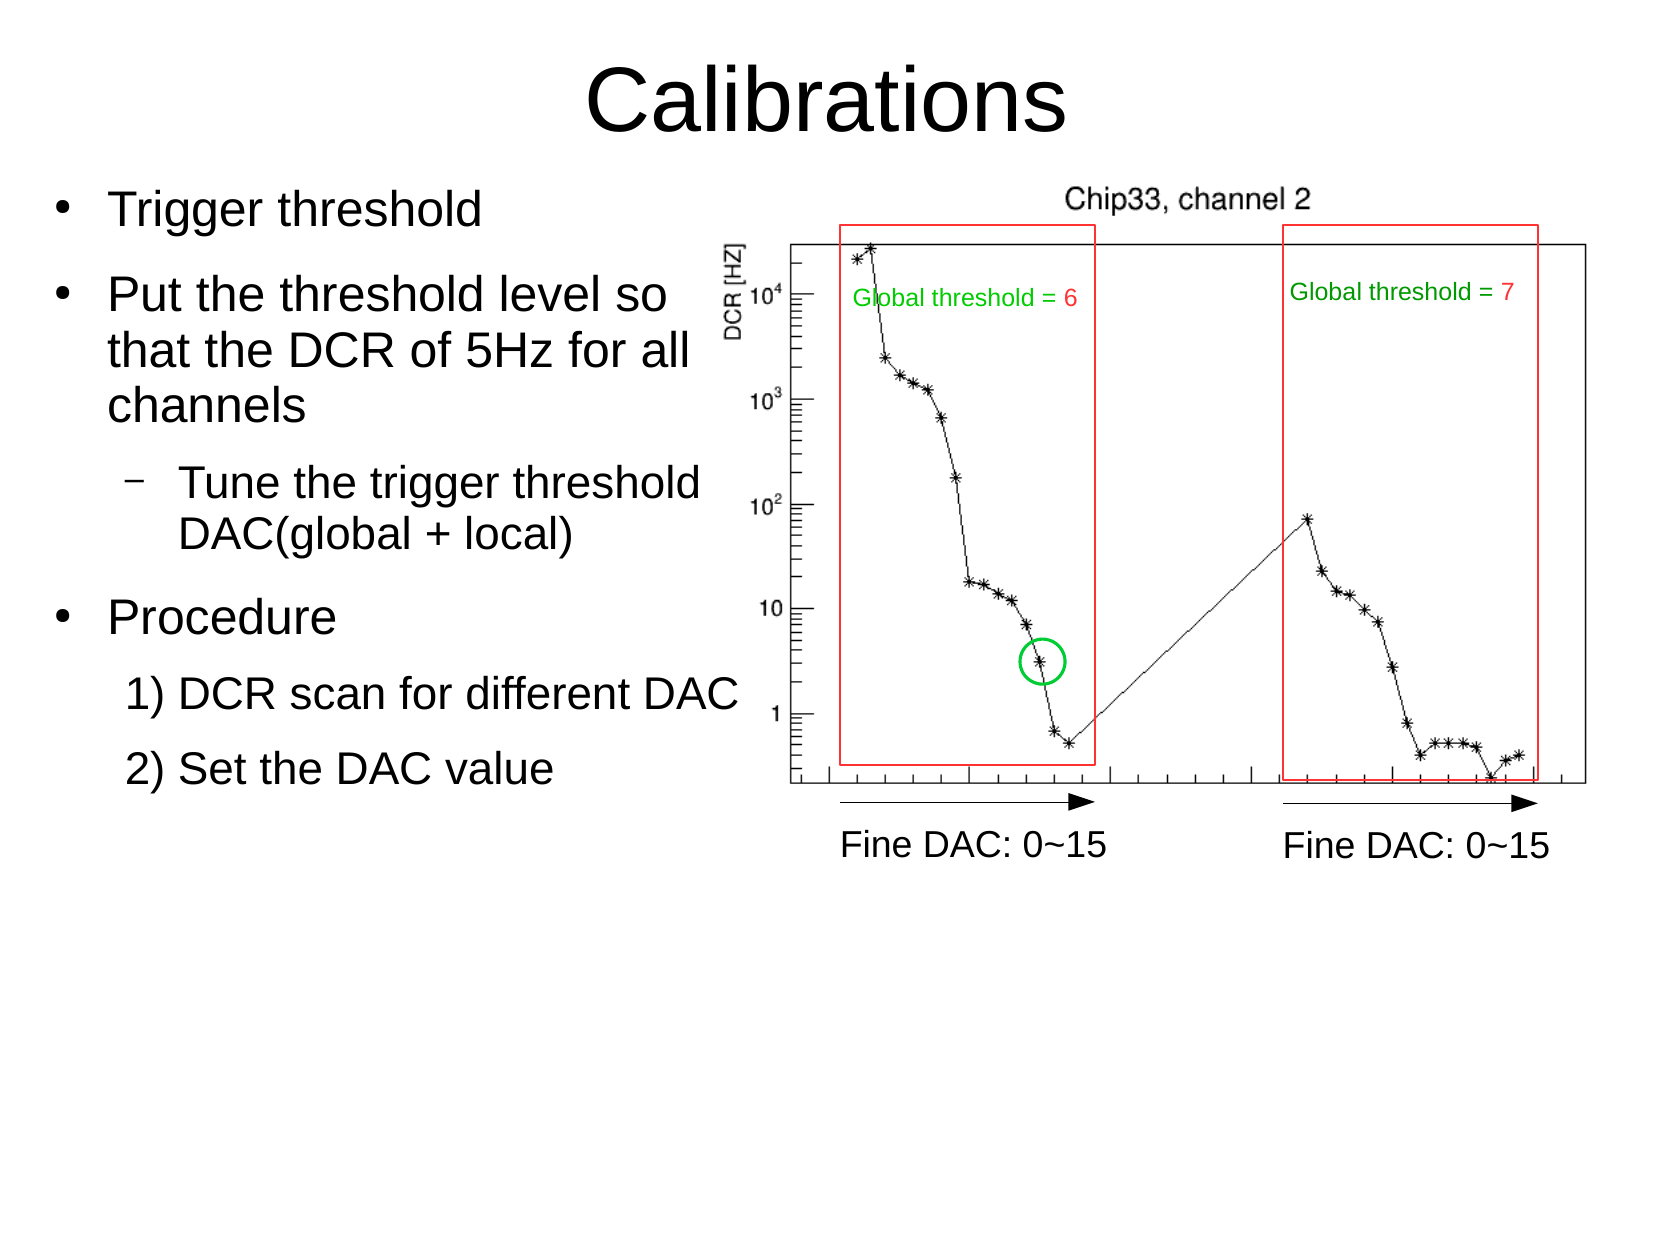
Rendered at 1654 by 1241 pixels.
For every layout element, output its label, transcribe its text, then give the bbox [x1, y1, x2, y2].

text_box [780, 785, 1606, 816]
text_box Global threshold = 7 [1274, 270, 1530, 331]
text_box Fine DAC: 0~15 [1267, 817, 1568, 875]
title Calibrations [82, 48, 1571, 152]
picture [763, 180, 1641, 844]
list Trigger threshold Put the threshold level so that the DCR of 5Hz for all channels Tune the trigger threshold DAC(global + local) Procedure DCR scan for different DAC Set the DAC value [36, 180, 763, 1111]
text_box Fine DAC: 0~15 [825, 815, 1126, 873]
text_box Global threshold = 6 [837, 275, 1093, 336]
